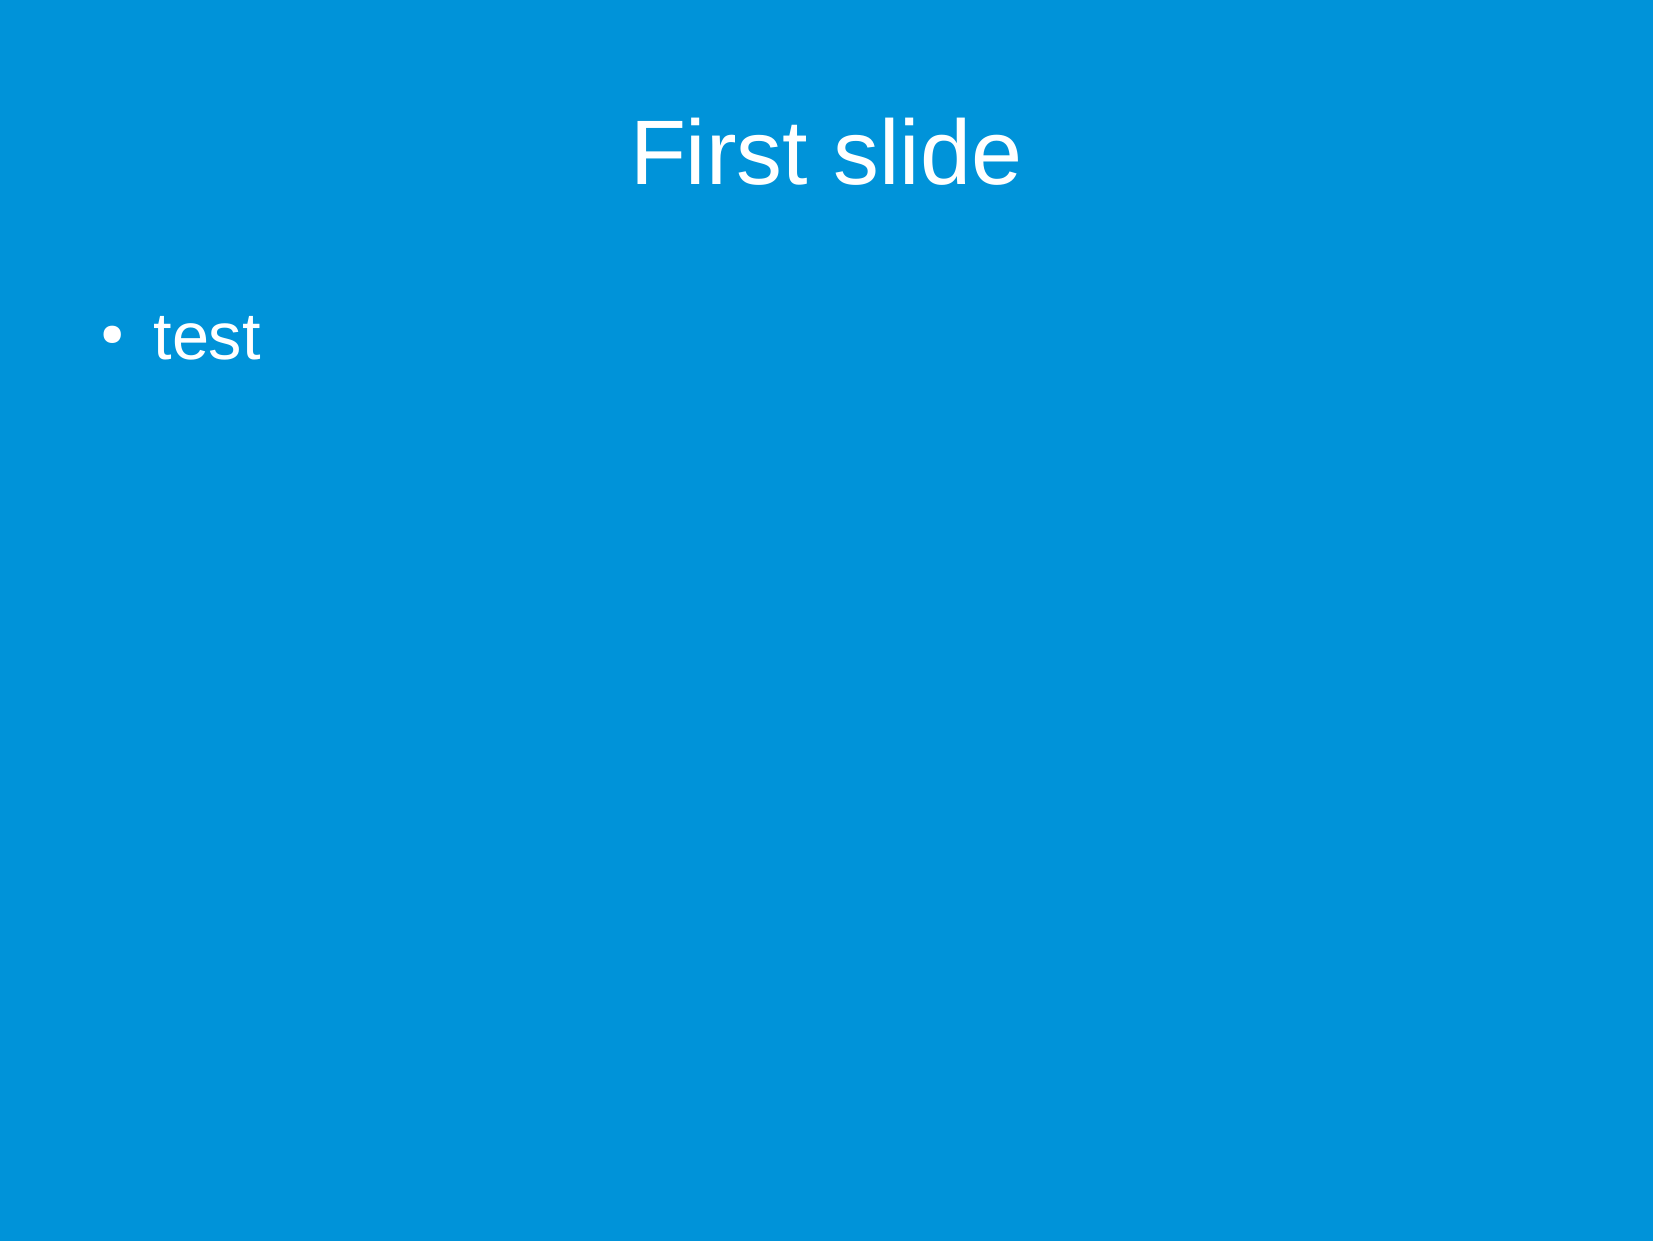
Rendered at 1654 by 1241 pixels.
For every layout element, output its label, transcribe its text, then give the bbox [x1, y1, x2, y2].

title First slide [82, 49, 1571, 257]
list test [82, 299, 1571, 1131]
